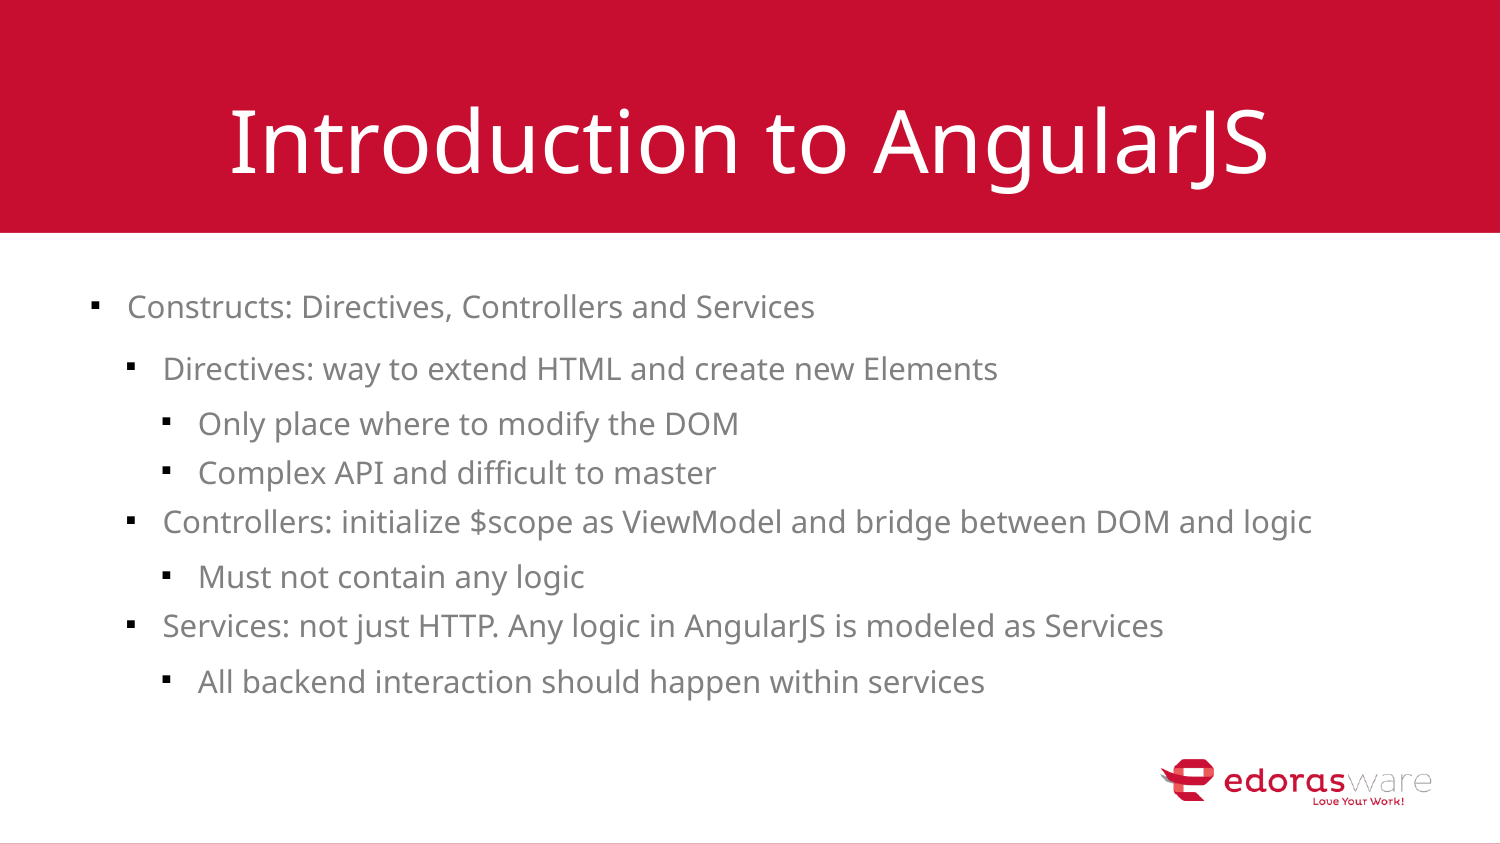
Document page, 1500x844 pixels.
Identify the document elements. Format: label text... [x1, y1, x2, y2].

picture [1151, 781, 1436, 815]
title Introduction to AngularJS [75, 45, 1425, 233]
list Constructs: Directives, Controllers and Services Directives: way to extend HTML and create new Elements Only place where to modify the DOM Complex API and difficult to master Controllers: initialize $scope as ViewModel and bridge between DOM and logic Must not contain any logic Services: not just HTTP. Any logic in AngularJS is modeled as Services All backend interaction should happen within services [41, 280, 1459, 781]
